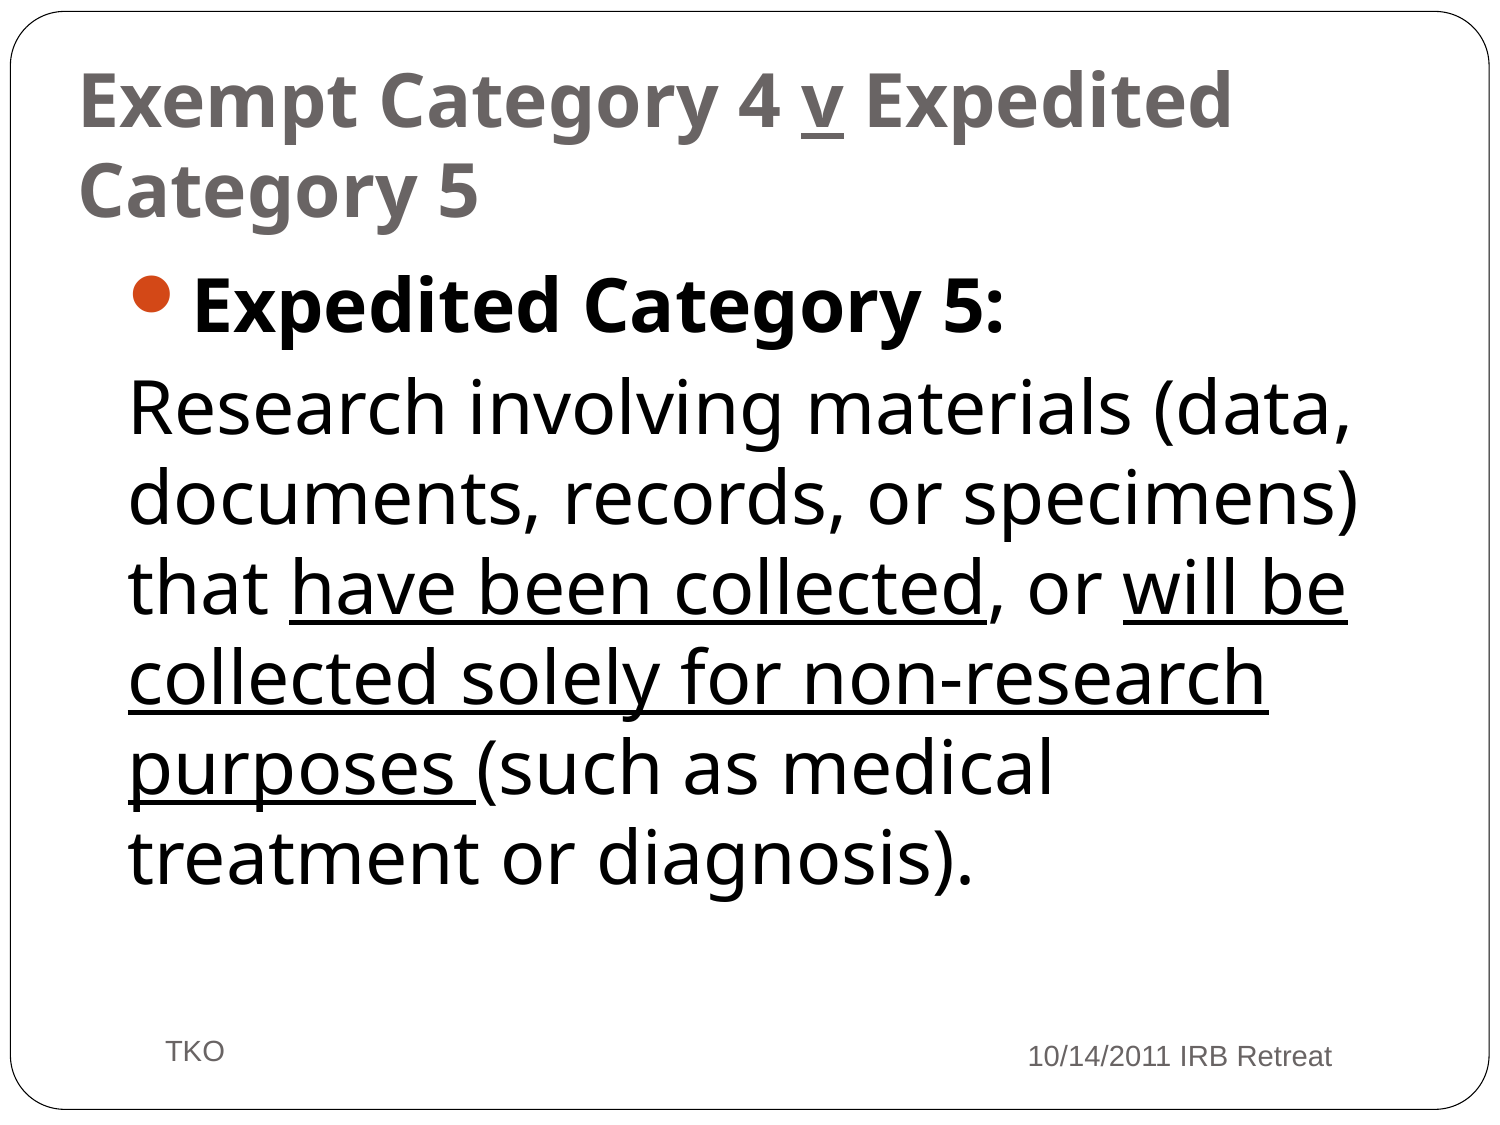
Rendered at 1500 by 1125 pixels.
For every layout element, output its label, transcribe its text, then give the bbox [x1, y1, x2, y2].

text_box TKO [150, 1012, 801, 1088]
list Expedited Category 5: Research involving materials (data, documents, records, or specimens) that have been collected, or will be collected solely for non-research purposes (such as medical treatment or diagnosis). [112, 249, 1426, 976]
title Exempt Category 4 v Expedited Category 5 [62, 45, 1463, 188]
text_box 10/14/2011 IRB Retreat [1012, 1015, 1419, 1094]
